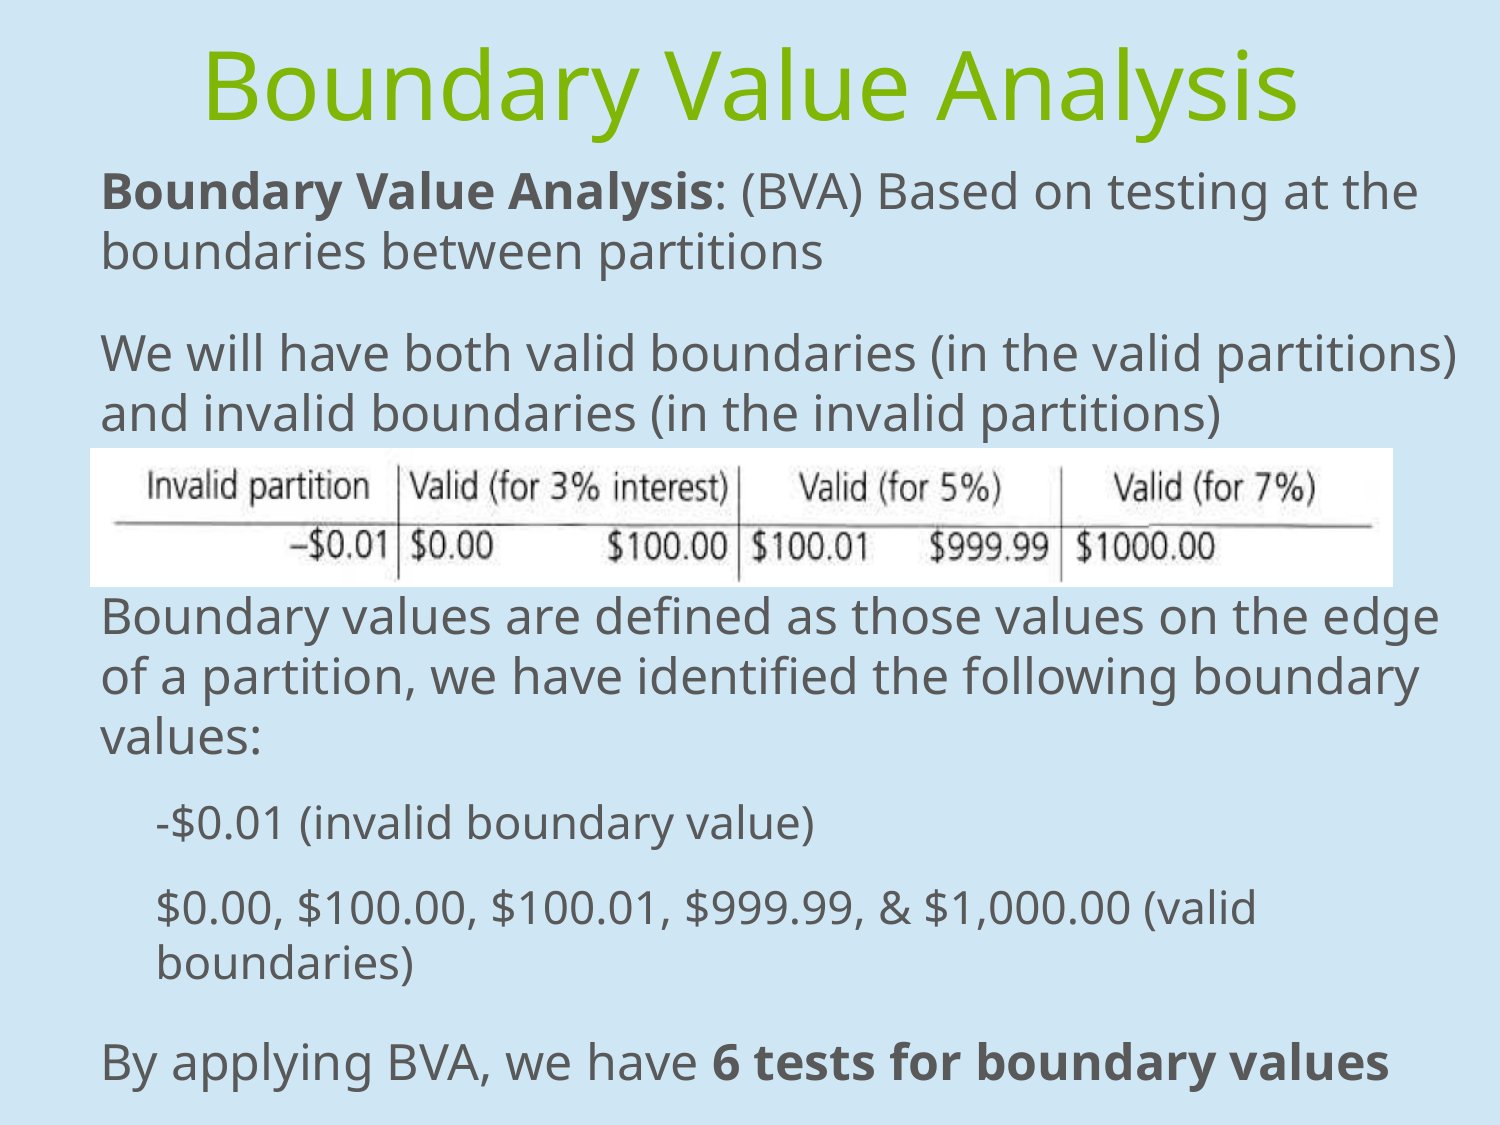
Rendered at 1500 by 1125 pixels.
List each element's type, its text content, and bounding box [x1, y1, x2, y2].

list Boundary Value Analysis: (BVA) Based on testing at the boundaries between partitions We will have both valid boundaries (in the valid partitions) and invalid boundaries (in the invalid partitions) Boundary values are defined as those values on the edge of a partition, we have identified the following boundary values: -$0.01 (invalid boundary value) $0.00, $100.00, $100.01, $999.99, & $1,000.00 (valid boundaries) By applying BVA, we have 6 tests for boundary values [28, 152, 1474, 1102]
title Boundary Value Analysis [28, 17, 1474, 152]
picture [90, 448, 1393, 587]
